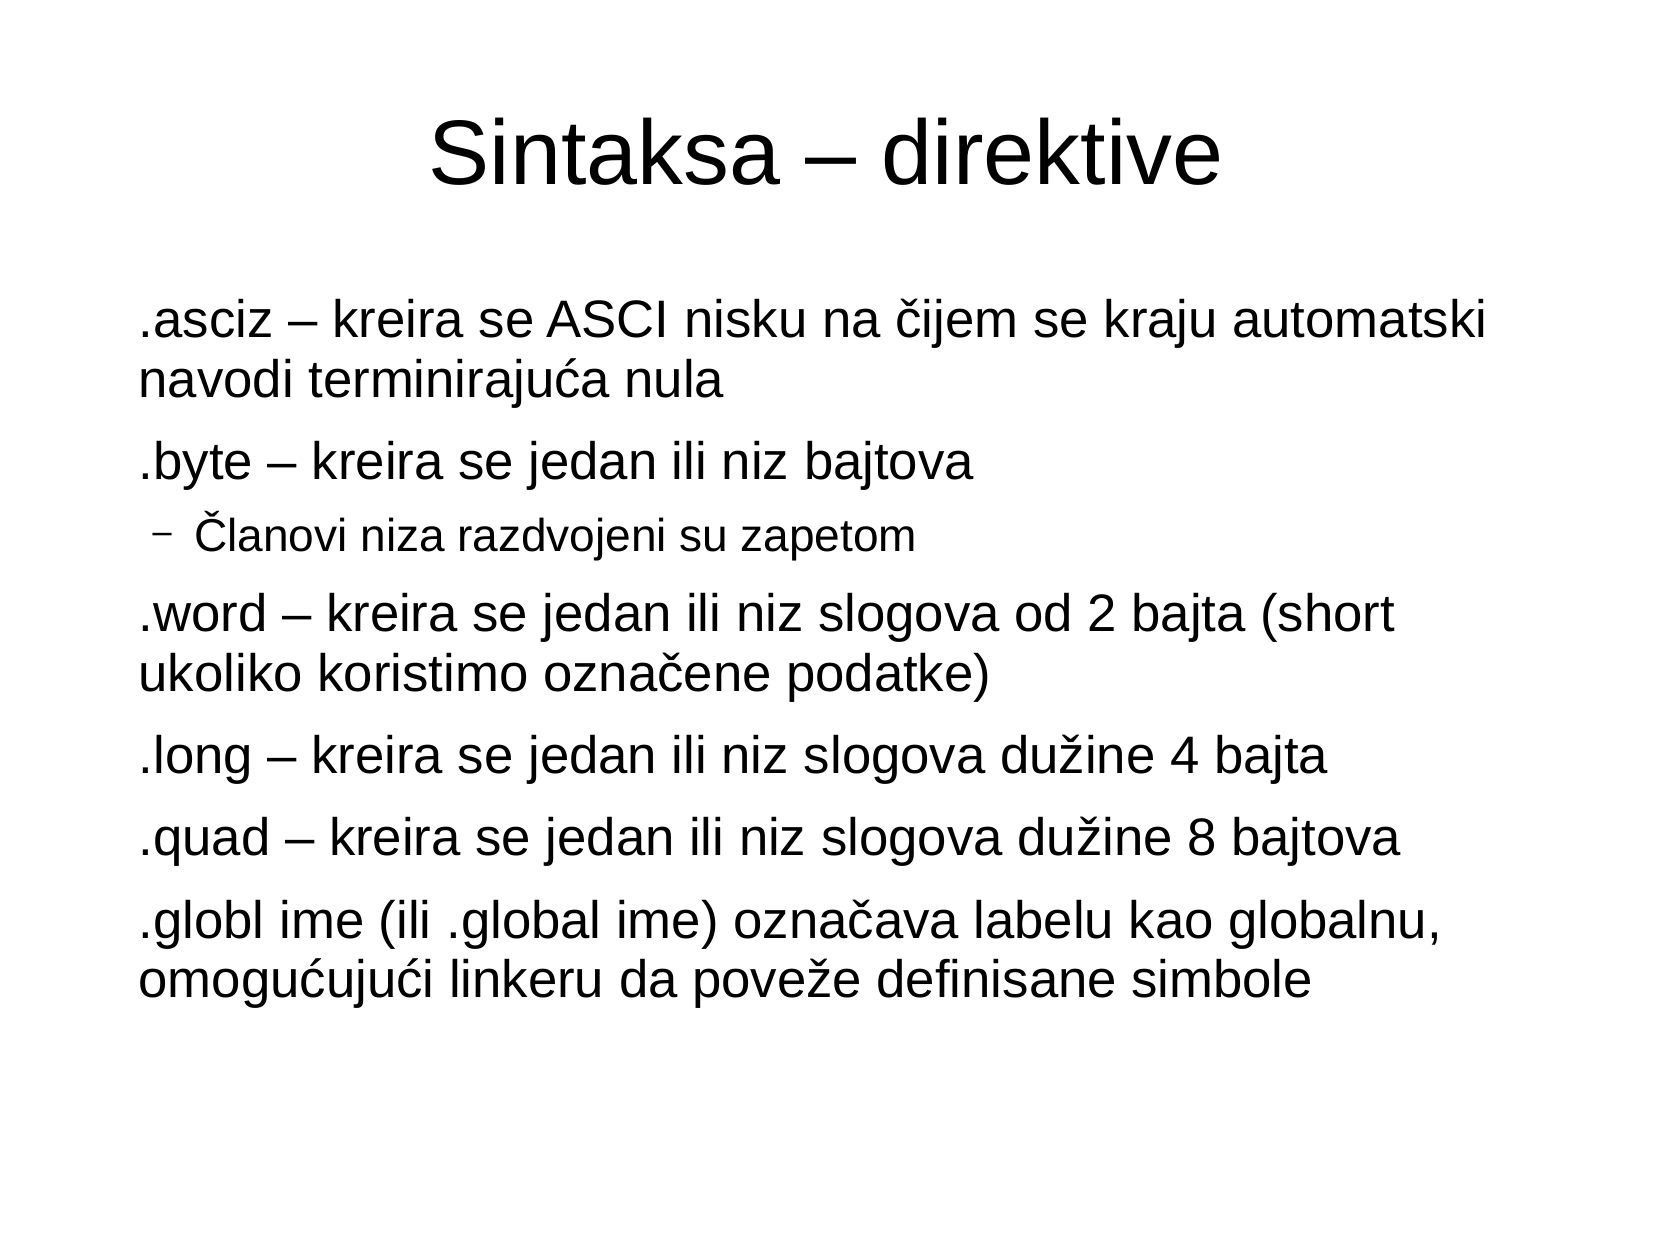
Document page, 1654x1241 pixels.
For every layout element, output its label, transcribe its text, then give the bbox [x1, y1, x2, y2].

title Sintaksa – direktive [82, 49, 1571, 257]
list .asciz – kreira se ASCI nisku na čijem se kraju automatski navodi terminirajuća nula .byte – kreira se jedan ili niz bajtova Članovi niza razdvojeni su zapetom .word – kreira se jedan ili niz slogova od 2 bajta (short ukoliko koristimo označene podatke) .long – kreira se jedan ili niz slogova dužine 4 bajta .quad – kreira se jedan ili niz slogova dužine 8 bajtova .globl ime (ili .global ime) označava labelu kao globalnu, omogućujući linkeru da poveže definisane simbole [82, 290, 1571, 1010]
